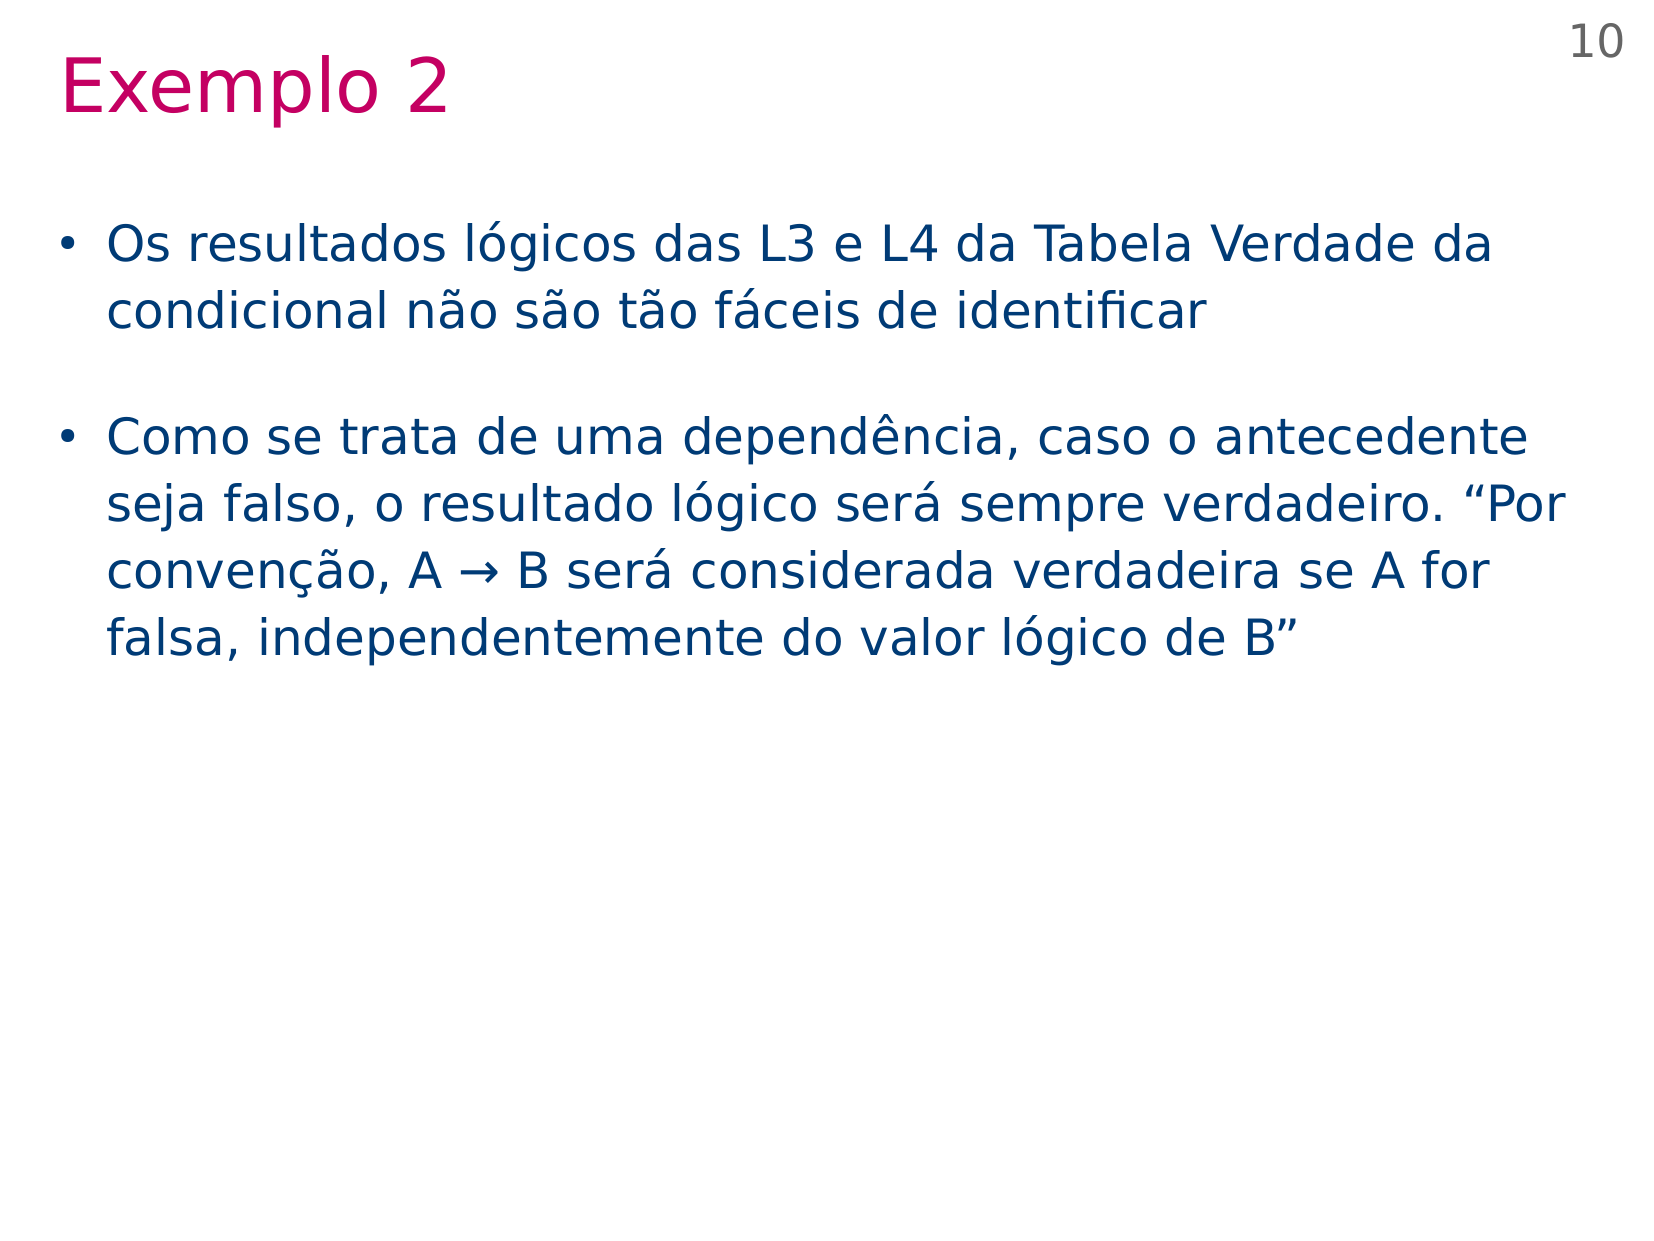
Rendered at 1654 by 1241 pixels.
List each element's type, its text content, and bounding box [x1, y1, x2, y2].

list Os resultados lógicos das L3 e L4 da Tabela Verdade da condicional não são tão fáceis de identificar Como se trata de uma dependência, caso o antecedente seja falso, o resultado lógico será sempre verdadeiro. “Por convenção, A → B será considerada verdadeira se A for falsa, independentemente do valor lógico de B” [59, 206, 1625, 1211]
title Exemplo 2 [59, 29, 1595, 148]
